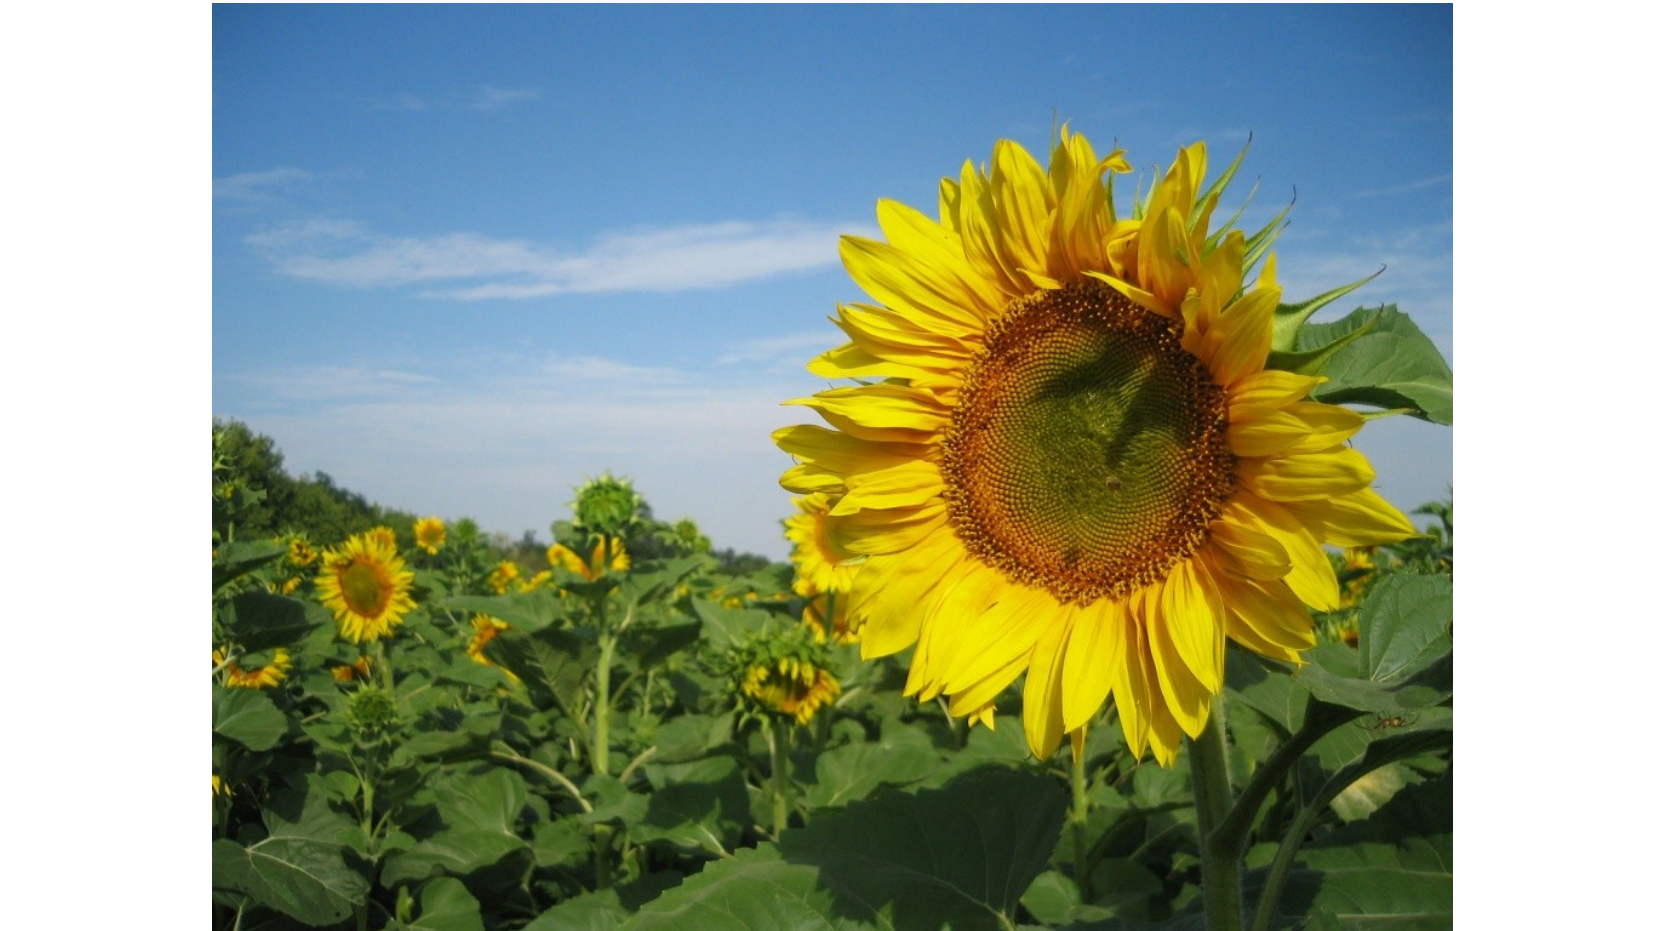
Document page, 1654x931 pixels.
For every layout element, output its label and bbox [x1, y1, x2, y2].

picture [212, 3, 1453, 931]
